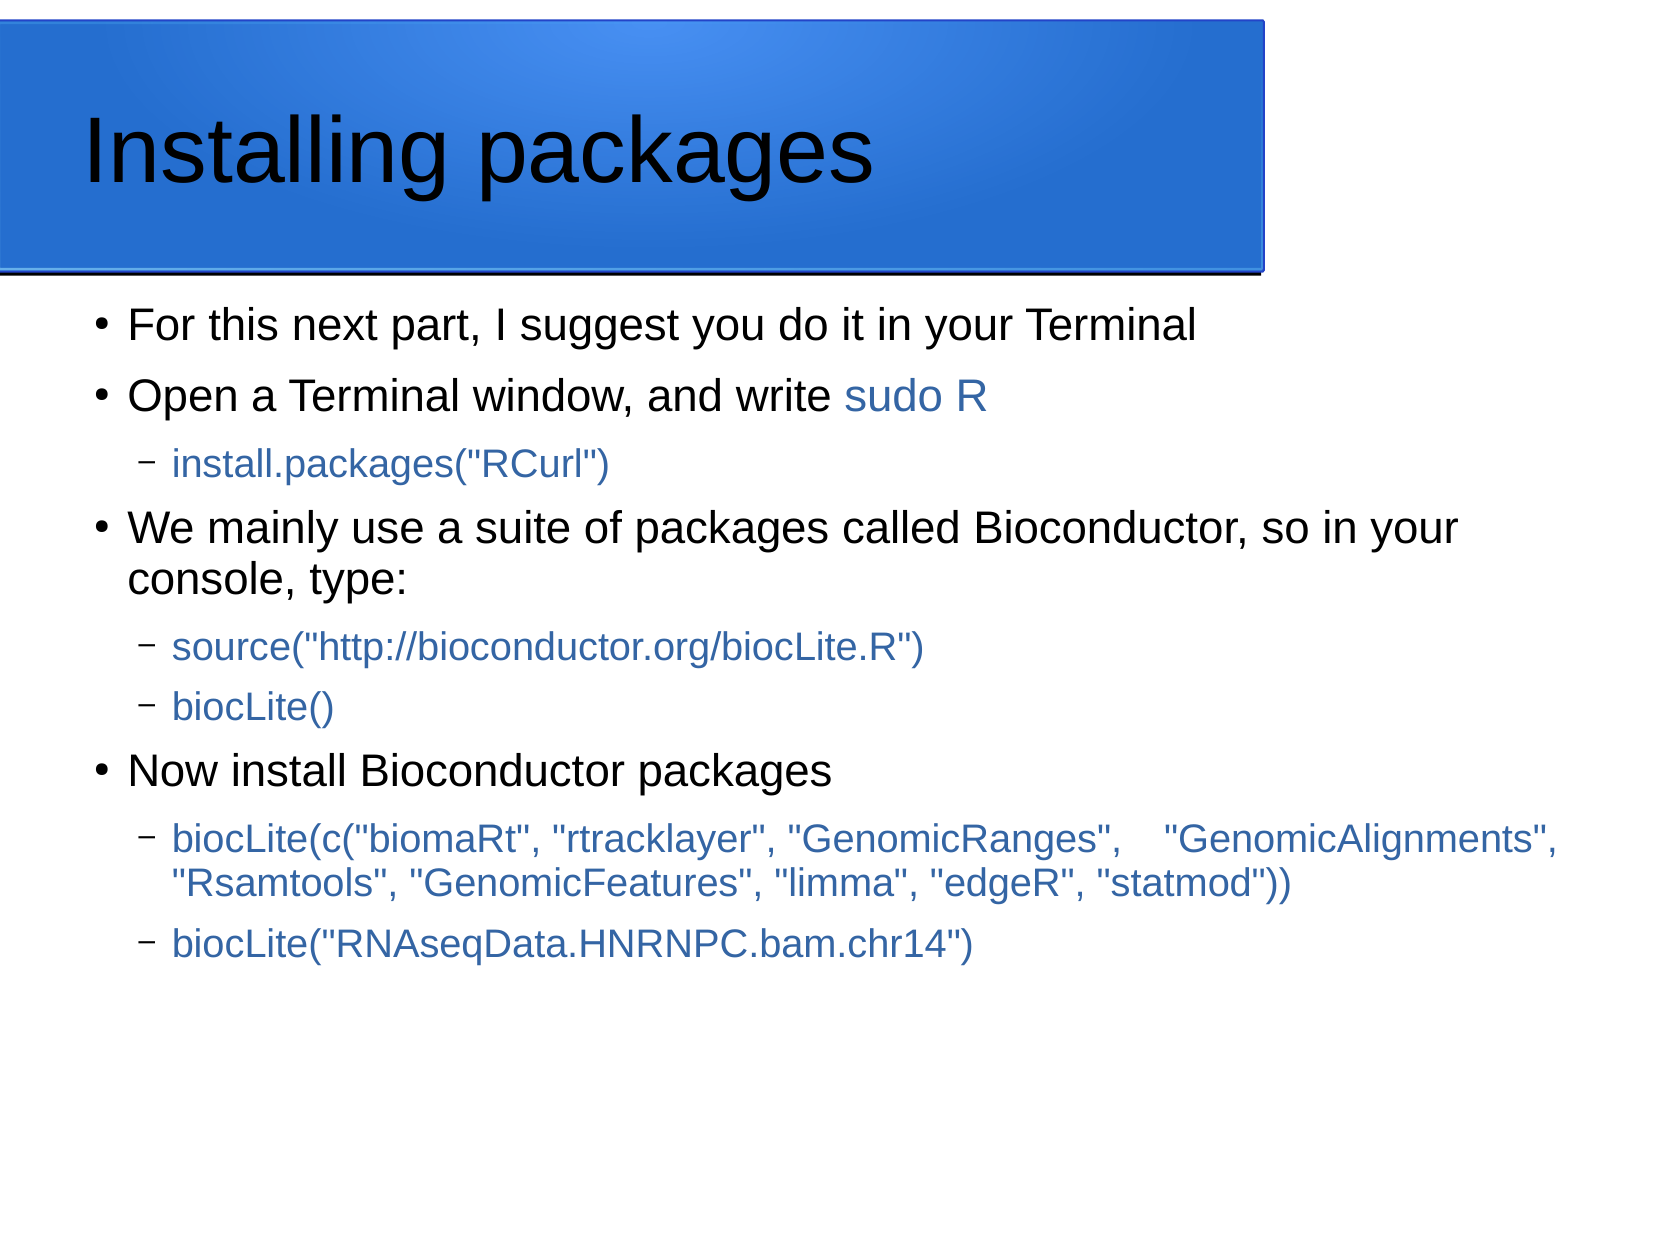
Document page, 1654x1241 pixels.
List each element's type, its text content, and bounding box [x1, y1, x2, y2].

list For this next part, I suggest you do it in your Terminal Open a Terminal window, and write sudo R install.packages("RCurl") We mainly use a suite of packages called Bioconductor, so in your console, type: source("http://bioconductor.org/biocLite.R") biocLite() Now install Bioconductor packages biocLite(c("biomaRt", "rtracklayer", "GenomicRanges", "GenomicAlignments", "Rsamtools", "GenomicFeatures", "limma", "edgeR", "statmod")) biocLite("RNAseqData.HNRNPC.bam.chr14") [82, 299, 1571, 1019]
title Installing packages [82, 47, 1235, 252]
